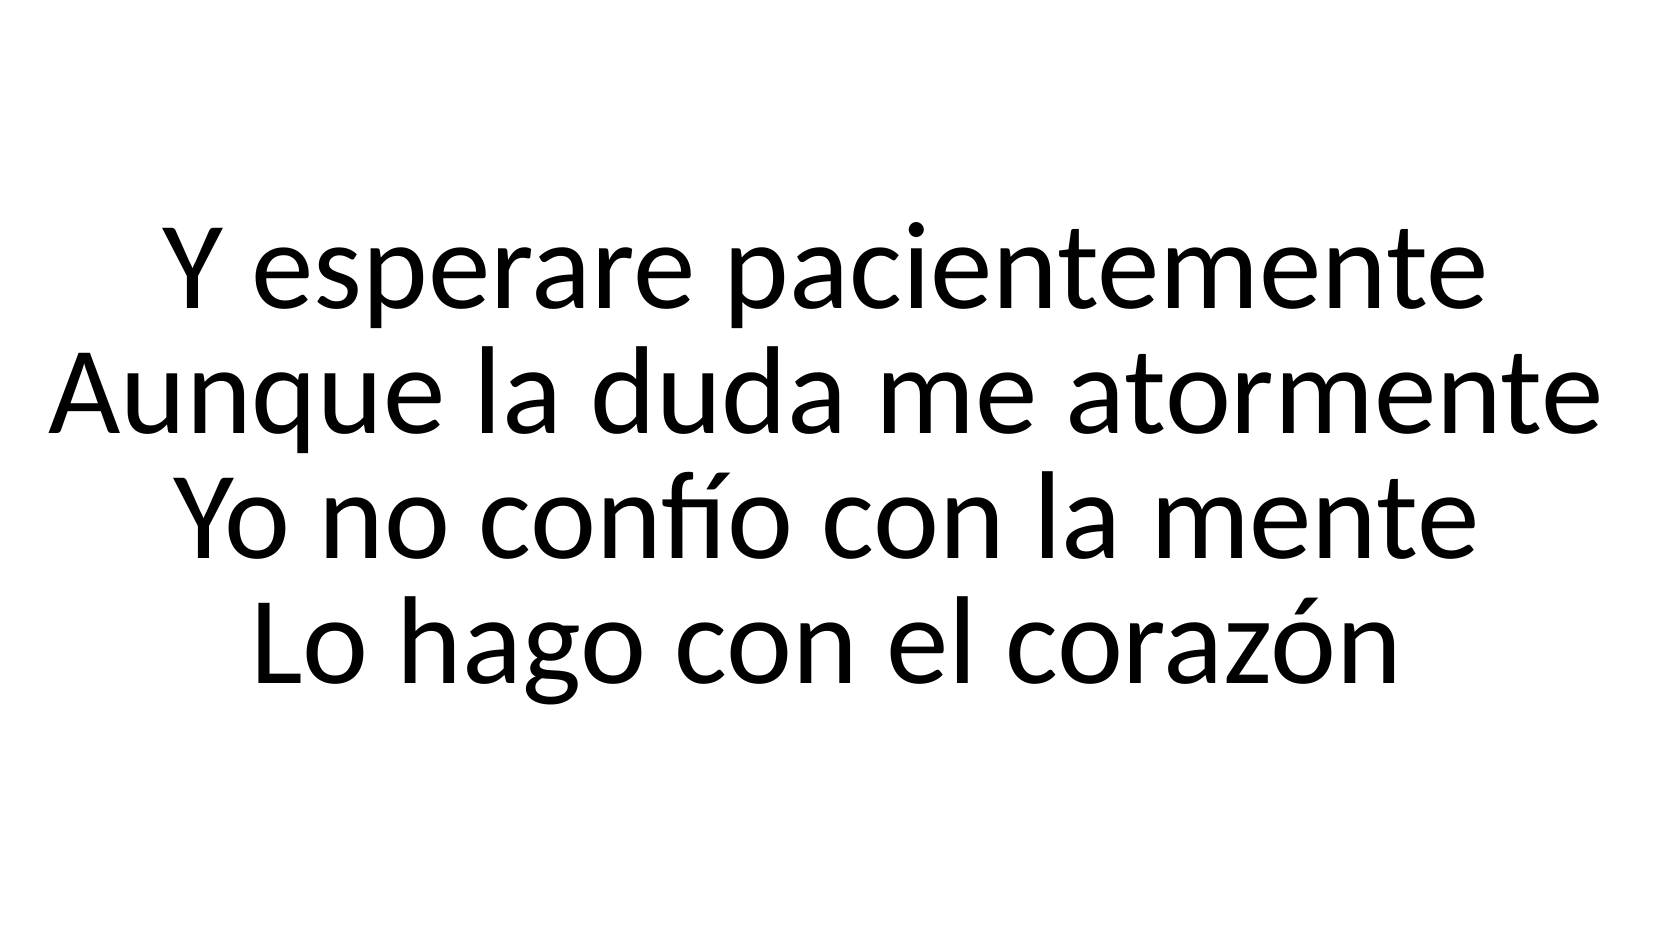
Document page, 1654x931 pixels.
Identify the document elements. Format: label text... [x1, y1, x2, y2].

title Y esperare pacientemente Aunque la duda me atormente Yo no confío con la mente Lo hago con el corazón [0, 0, 1654, 931]
